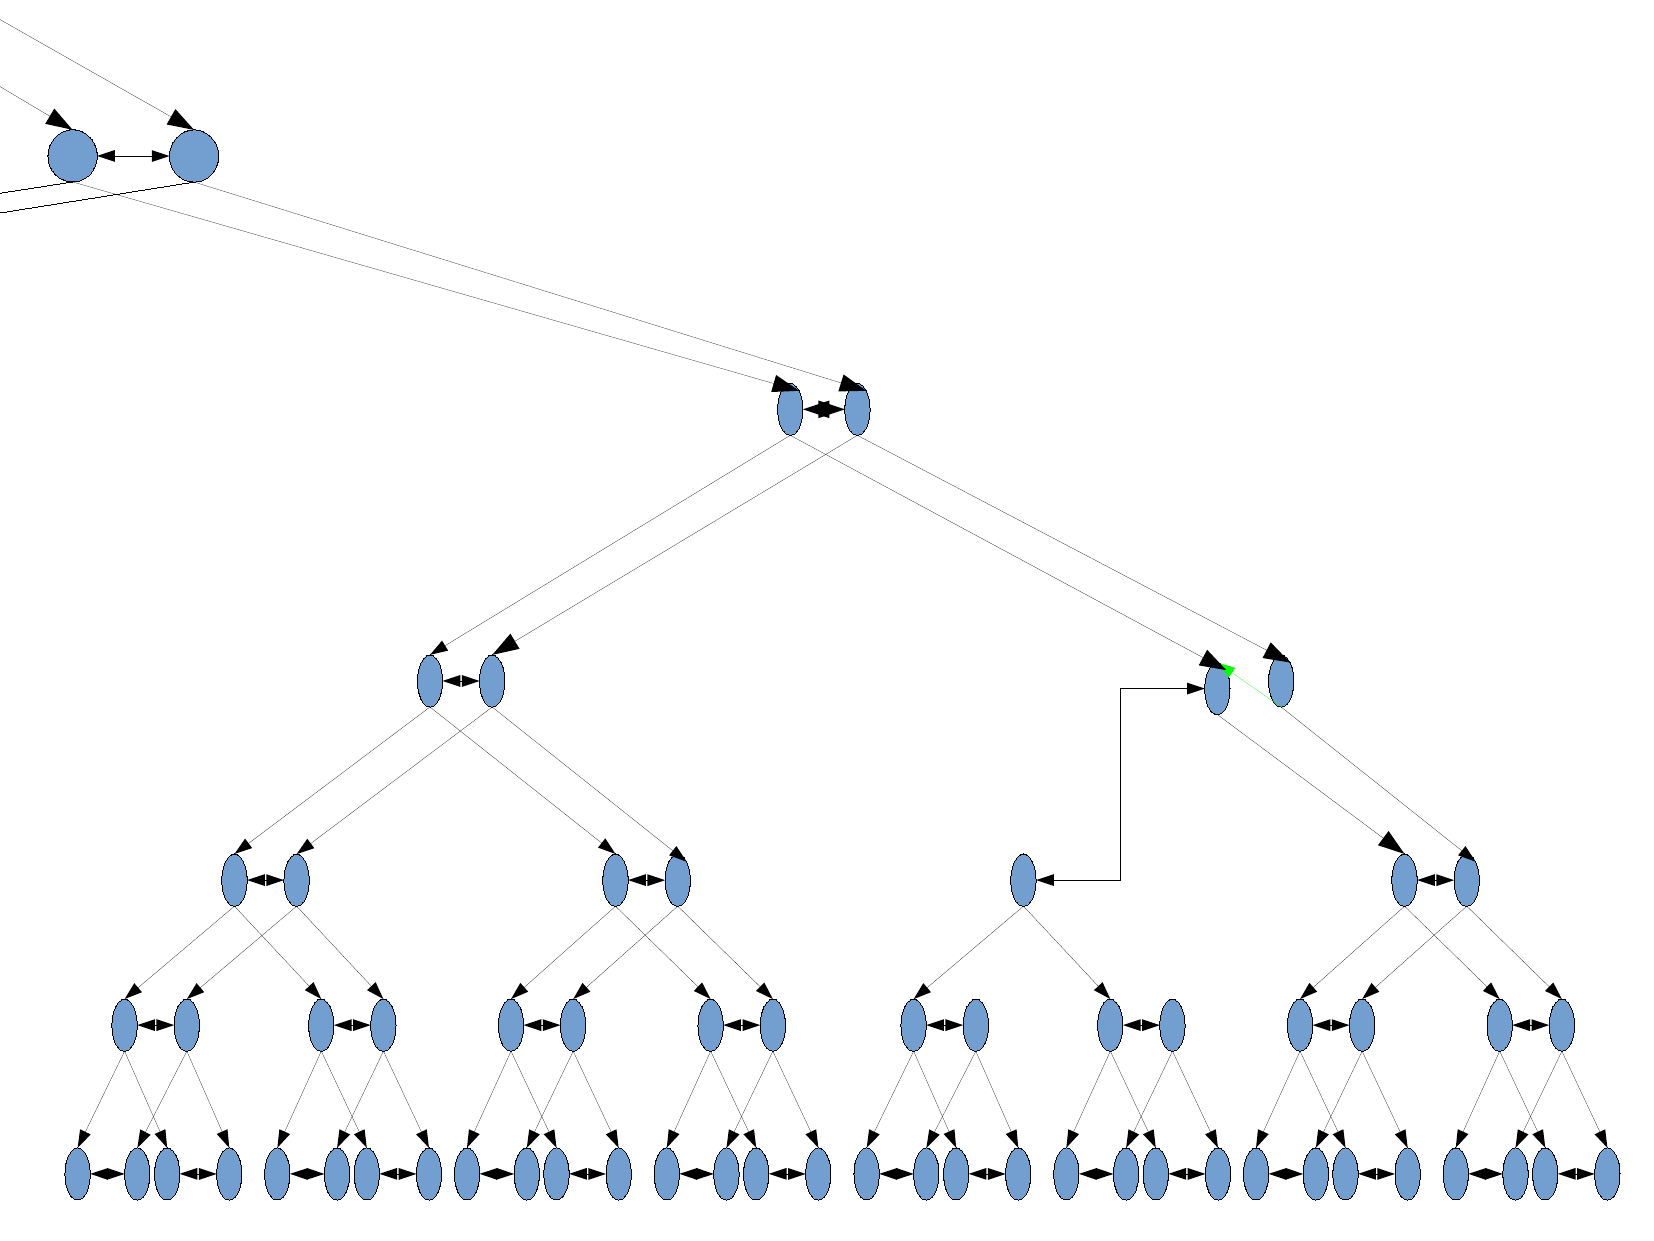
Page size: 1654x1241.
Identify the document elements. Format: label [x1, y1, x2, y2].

text_box [1549, 999, 1575, 1051]
text_box [1502, 1147, 1529, 1201]
text_box [454, 1147, 480, 1200]
text_box [1594, 1147, 1621, 1201]
text_box [416, 1147, 442, 1201]
text_box [1332, 1147, 1359, 1200]
text_box [790, 383, 799, 390]
text_box [913, 1147, 939, 1201]
text_box [64, 1147, 91, 1200]
text_box [354, 1147, 380, 1200]
text_box [221, 854, 248, 906]
text_box [1243, 1147, 1269, 1200]
text_box [900, 999, 927, 1052]
text_box [1487, 999, 1513, 1052]
text_box [1287, 999, 1313, 1051]
text_box [606, 1147, 632, 1201]
text_box [1097, 999, 1123, 1052]
text_box [216, 1147, 242, 1201]
text_box [665, 857, 691, 906]
text_box [1532, 1148, 1558, 1200]
text_box [1205, 1148, 1231, 1201]
text_box [602, 854, 629, 906]
text_box [498, 999, 524, 1051]
text_box [111, 999, 138, 1052]
text_box [324, 1147, 350, 1201]
text_box [760, 999, 786, 1051]
text_box [479, 654, 505, 707]
text_box [805, 1147, 831, 1201]
text_box [1268, 660, 1294, 707]
text_box [1204, 668, 1231, 715]
text_box [1443, 1148, 1469, 1200]
text_box [1395, 1147, 1421, 1201]
text_box [1391, 854, 1418, 906]
text_box [560, 999, 586, 1052]
text_box [47, 129, 98, 182]
text_box [1113, 1147, 1139, 1201]
text_box [308, 999, 334, 1052]
text_box [154, 1148, 180, 1200]
text_box [1159, 999, 1186, 1052]
text_box [543, 1147, 570, 1200]
text_box [743, 1148, 769, 1200]
text_box [1143, 1147, 1169, 1200]
text_box [1349, 999, 1375, 1052]
text_box [264, 1147, 290, 1200]
text_box [283, 854, 310, 906]
text_box [514, 1148, 540, 1201]
text_box [963, 999, 989, 1052]
text_box [777, 391, 803, 435]
text_box [943, 1148, 969, 1200]
text_box [1303, 1148, 1329, 1201]
text_box [857, 383, 866, 389]
text_box [370, 999, 397, 1052]
text_box [169, 129, 219, 182]
text_box [697, 999, 724, 1052]
text_box [1053, 1147, 1079, 1200]
text_box [1010, 853, 1037, 906]
text_box [853, 1147, 880, 1200]
text_box [174, 999, 200, 1052]
text_box [1005, 1148, 1031, 1201]
text_box [417, 655, 443, 707]
text_box [654, 1147, 680, 1200]
text_box [713, 1147, 740, 1201]
text_box [844, 391, 871, 435]
text_box [124, 1147, 150, 1201]
text_box [1454, 857, 1480, 906]
